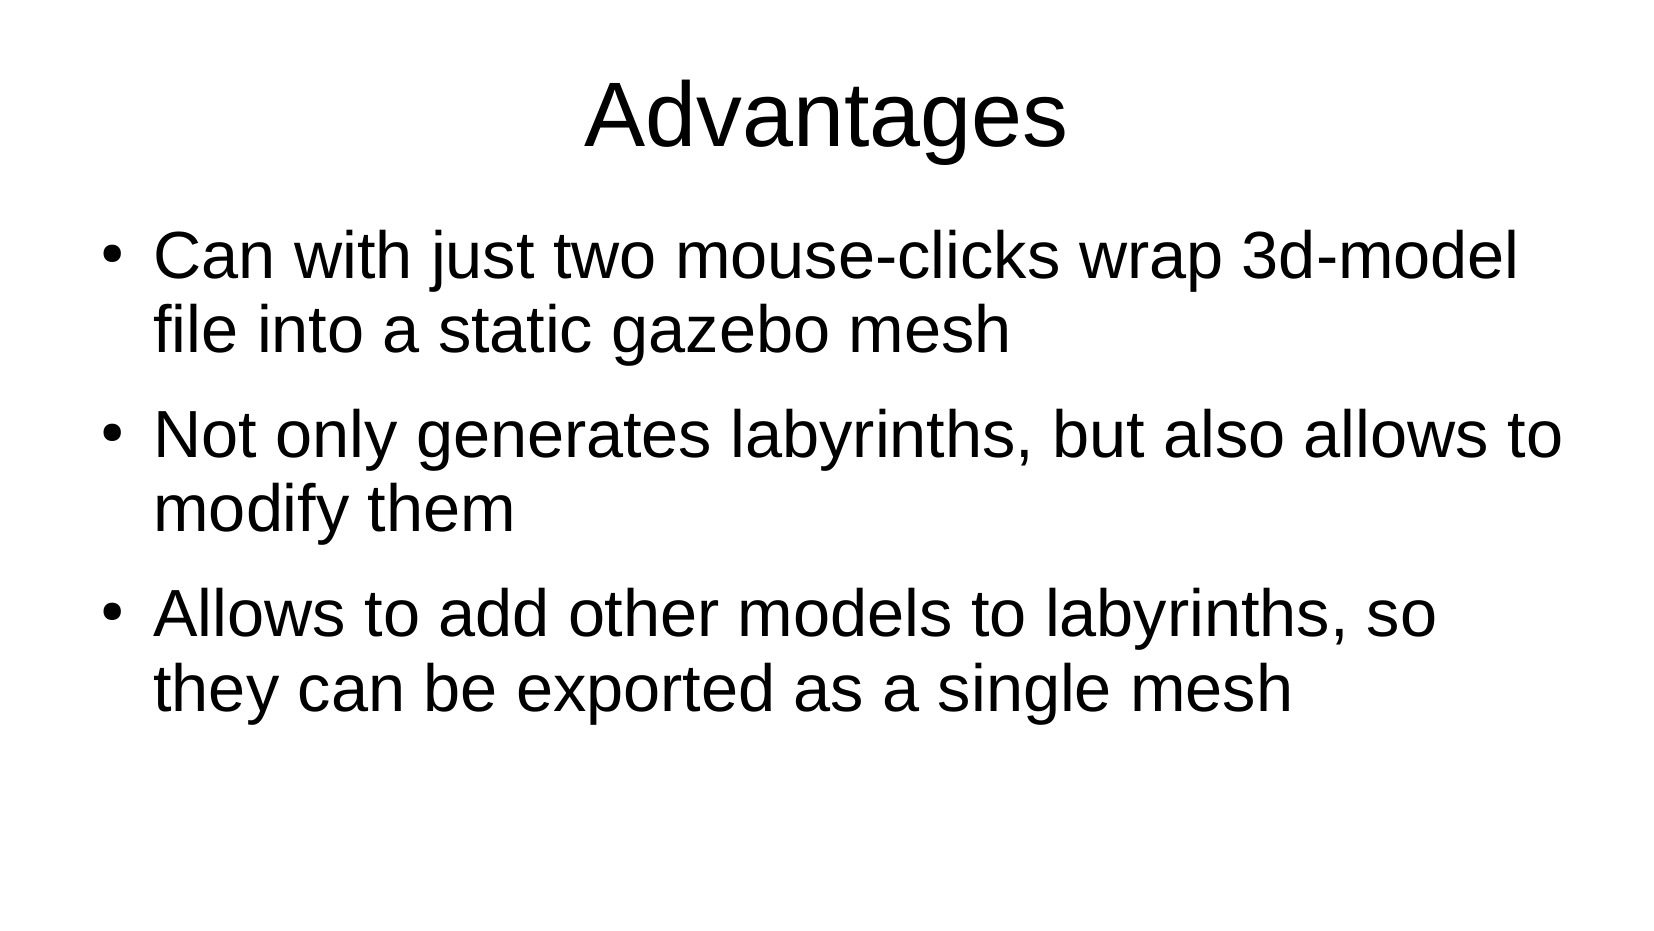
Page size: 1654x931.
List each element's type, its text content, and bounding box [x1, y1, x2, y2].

title Advantages [82, 37, 1571, 193]
list Can with just two mouse-clicks wrap 3d-model file into a static gazebo mesh Not only generates labyrinths, but also allows to modify them Allows to add other models to labyrinths, so they can be exported as a single mesh [82, 217, 1571, 758]
